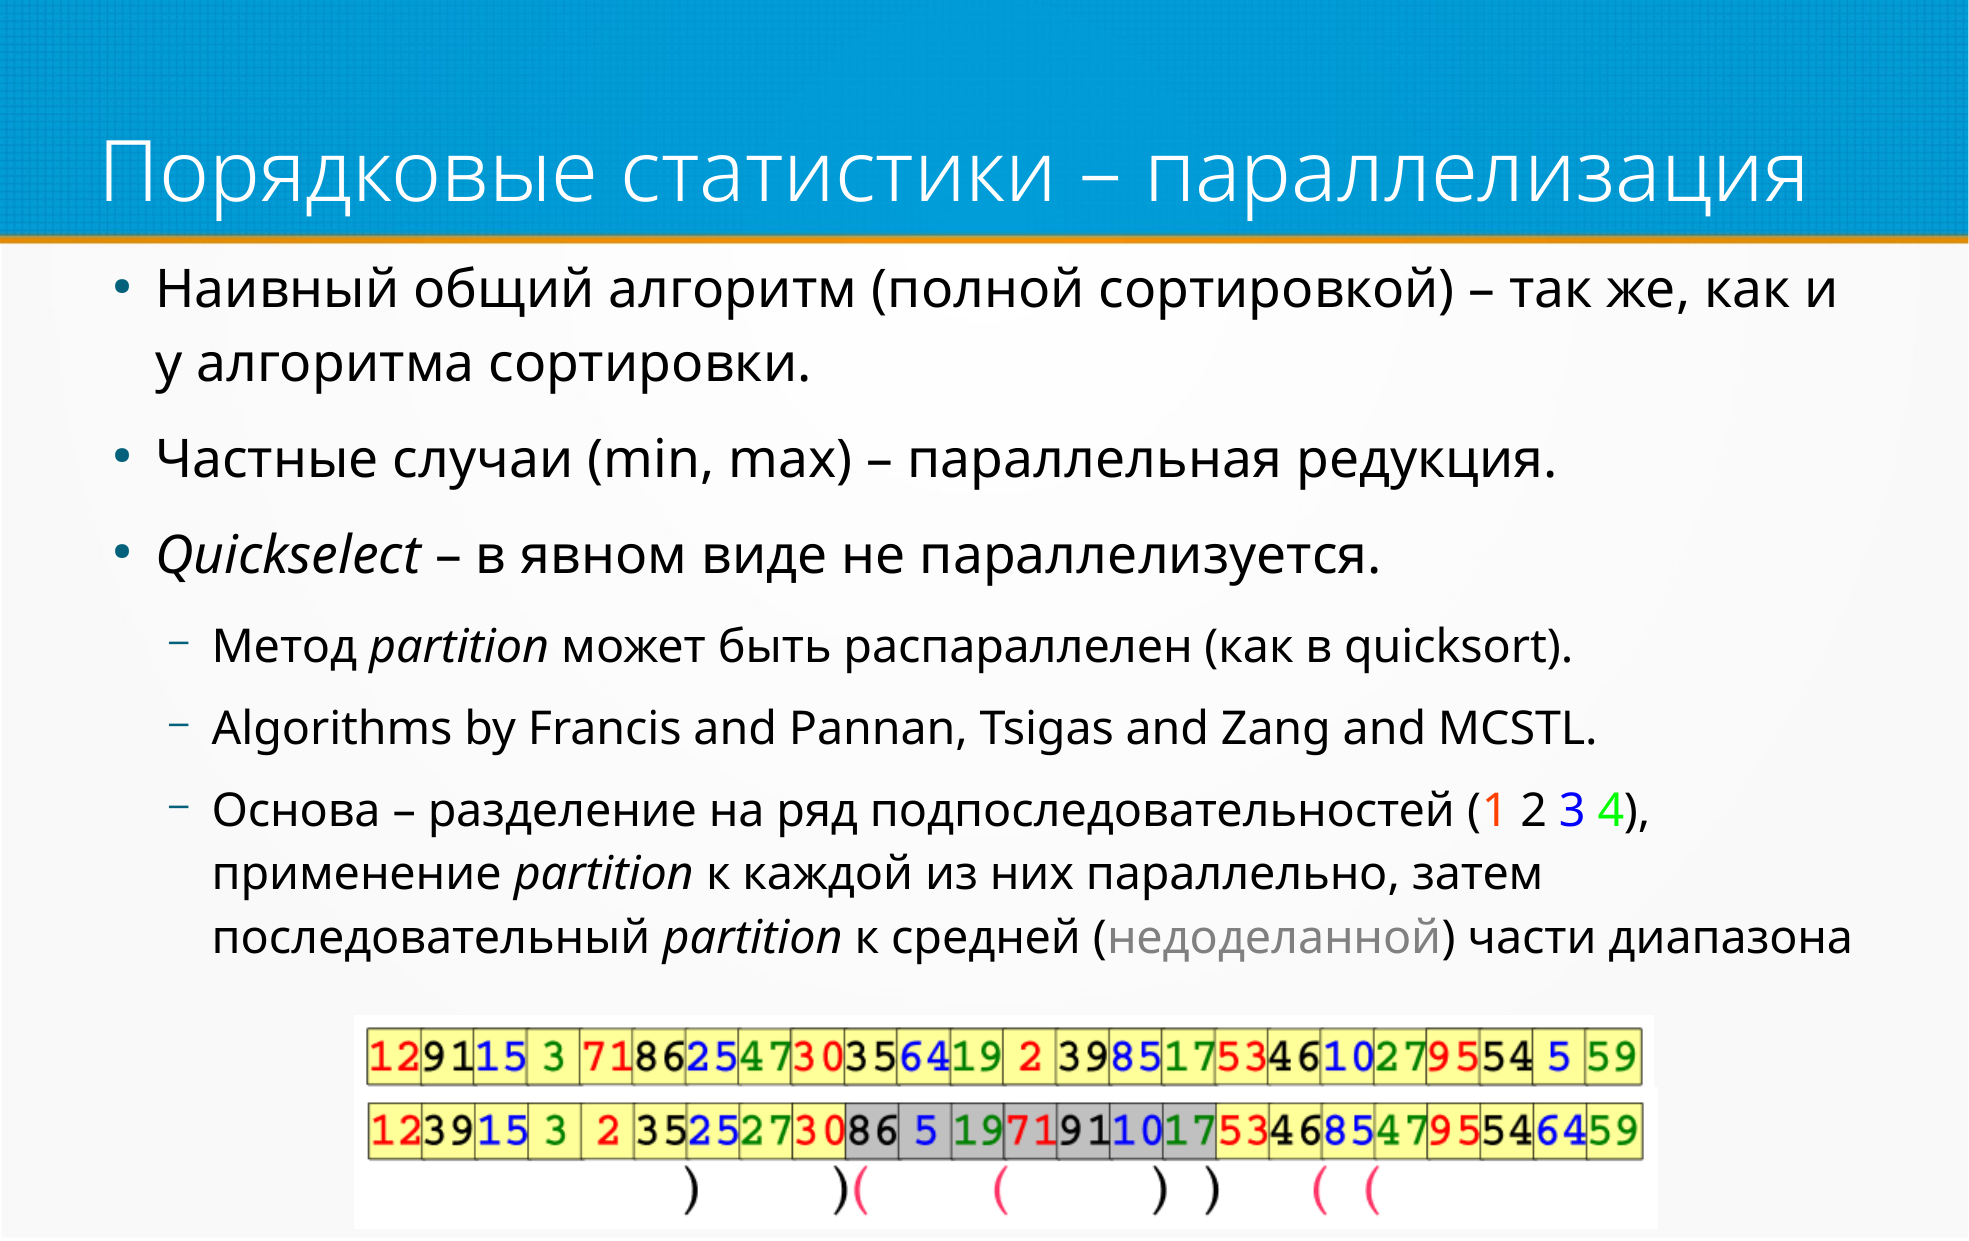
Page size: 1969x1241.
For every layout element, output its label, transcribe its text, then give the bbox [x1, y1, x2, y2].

list Наивный общий алгоритм (полной сортировкой) – так же, как и у алгоритма сортировки. Частные случаи (min, max) – параллельная редукция. Quickselect – в явном виде не параллелизуется. Метод partition может быть распараллелен (как в quicksort). Algorithms by Francis and Pannan, Tsigas and Zang and MCSTL. Основа – разделение на ряд подпоследовательностей (1 2 3 4), применение partition к каждой из них параллельно, затем последовательный partition к средней (недоделанной) части диапазона [98, 250, 1861, 1016]
picture [0, 233, 1969, 1241]
title Порядковые статистики – параллелизация [98, 19, 1870, 227]
